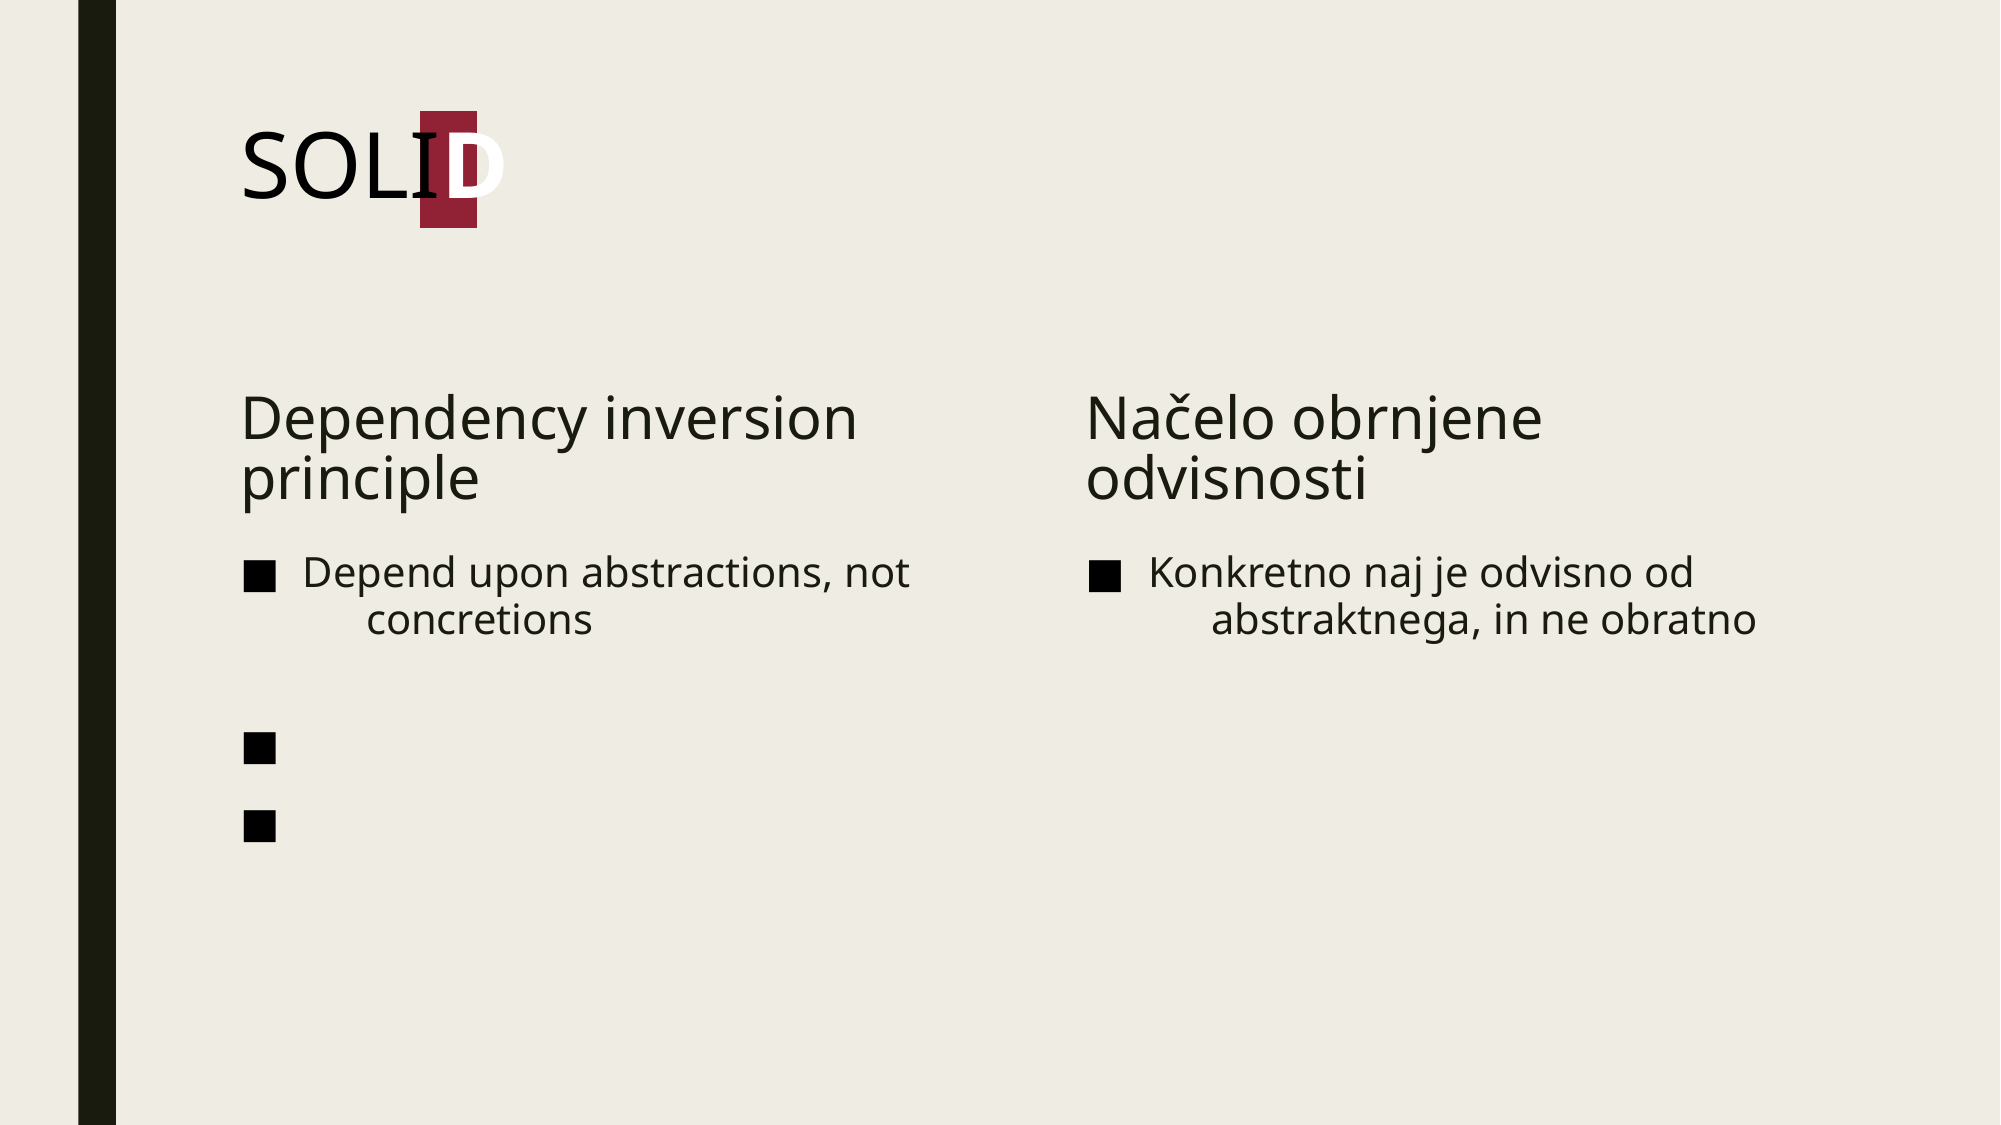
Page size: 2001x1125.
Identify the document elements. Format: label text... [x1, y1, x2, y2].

list Konkretno naj je odvisno od abstraktnega, in ne obratno [1070, 542, 1800, 963]
title SOLID [225, 112, 1801, 357]
list Načelo obrnjene odvisnosti [1070, 383, 1800, 520]
list Dependency inversion principle [225, 383, 954, 520]
list Depend upon abstractions, not concretions [225, 542, 954, 963]
